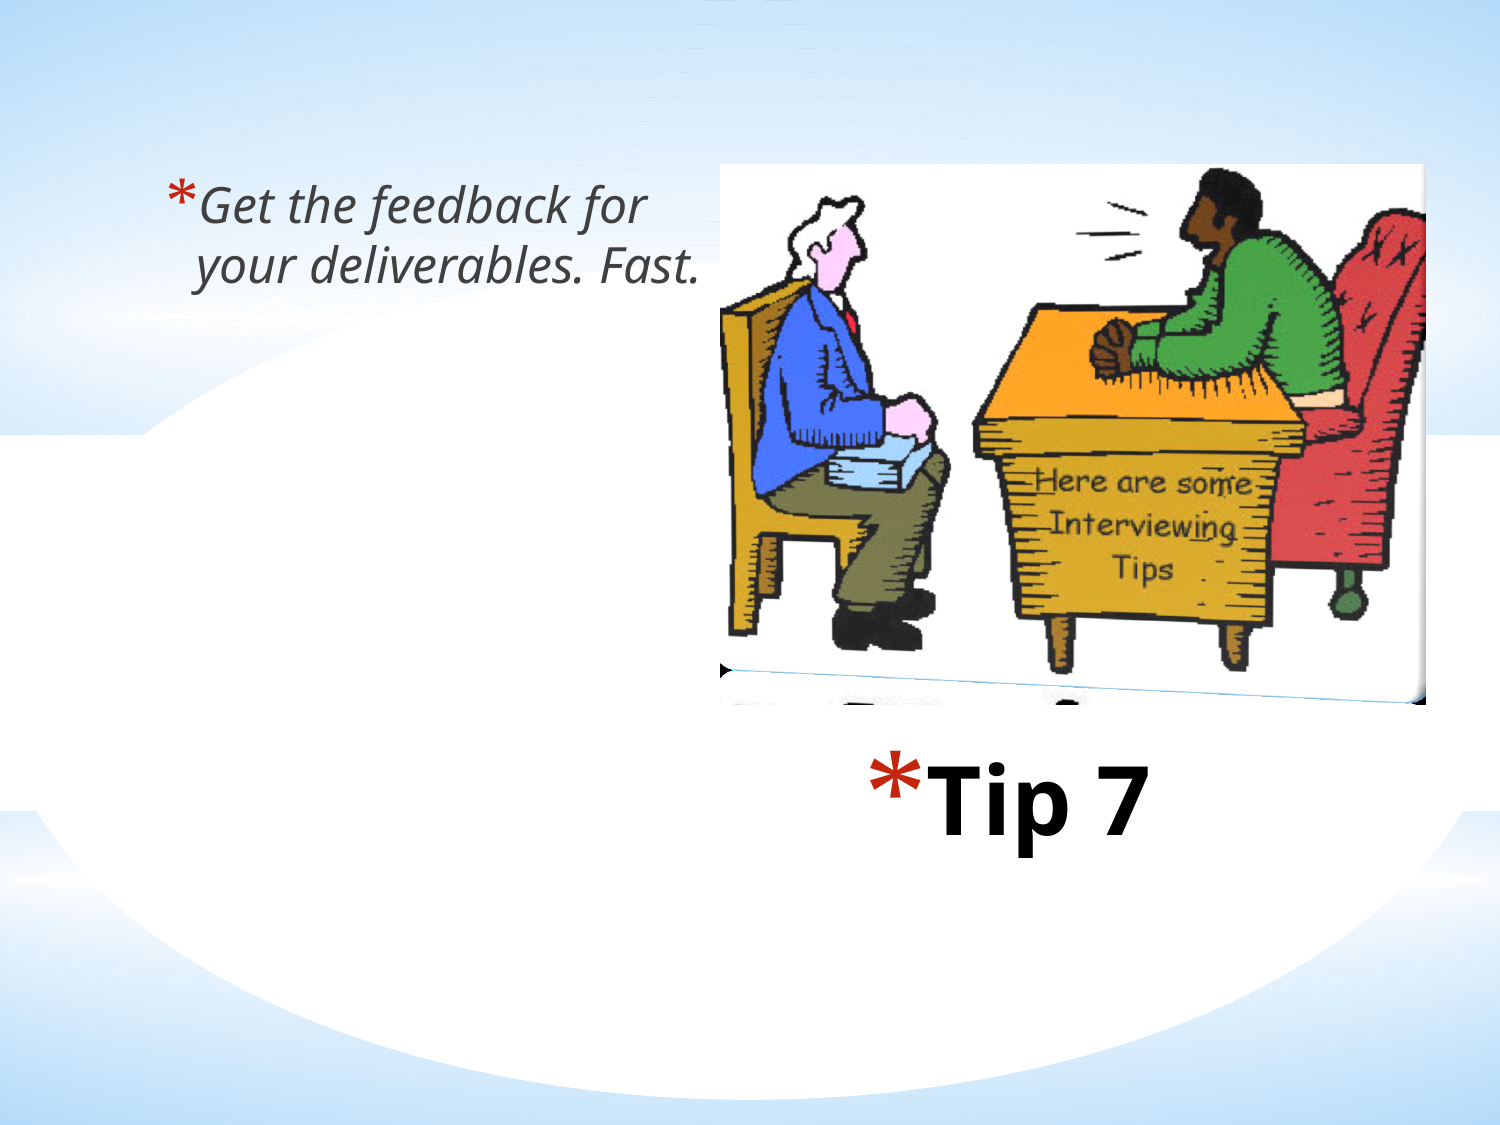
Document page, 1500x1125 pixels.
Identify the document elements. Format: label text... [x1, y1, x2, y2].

picture [720, 164, 1426, 706]
list Get the feedback for your deliverables. Fast. [144, 165, 720, 521]
title Tip 7 [119, 732, 1167, 920]
